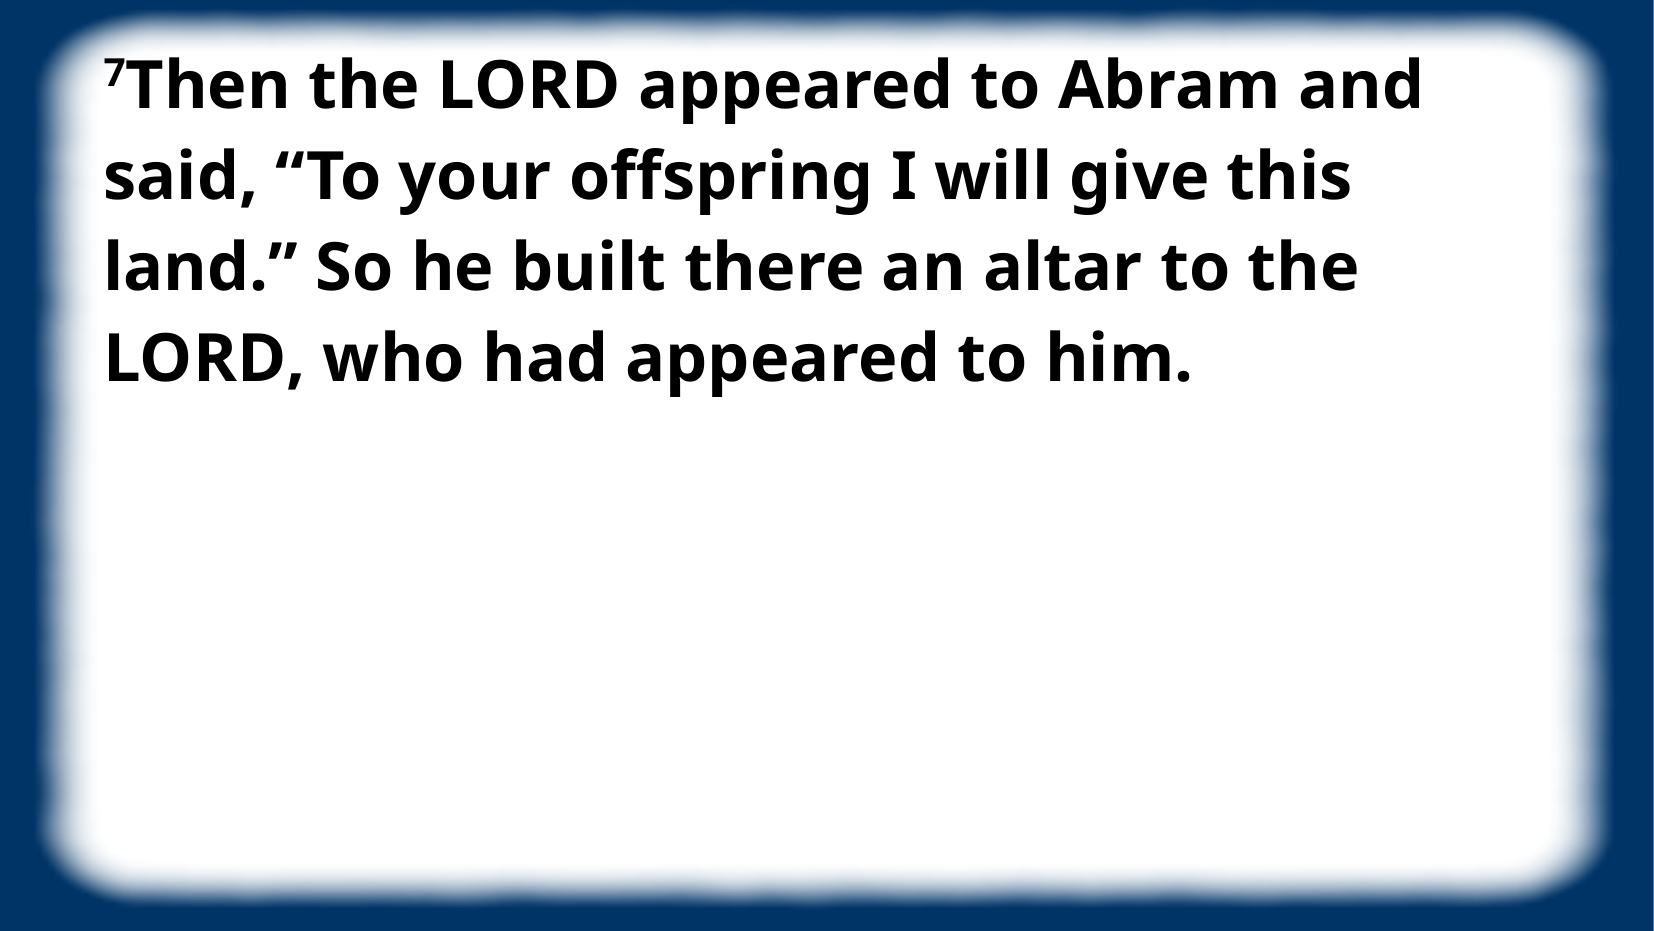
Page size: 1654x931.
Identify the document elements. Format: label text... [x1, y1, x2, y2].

text_box 7Then the Lord appeared to Abram and said, “To your offspring I will give this land.” So he built there an altar to the Lord, who had appeared to him. [88, 30, 1529, 400]
picture [0, 0, 1654, 931]
